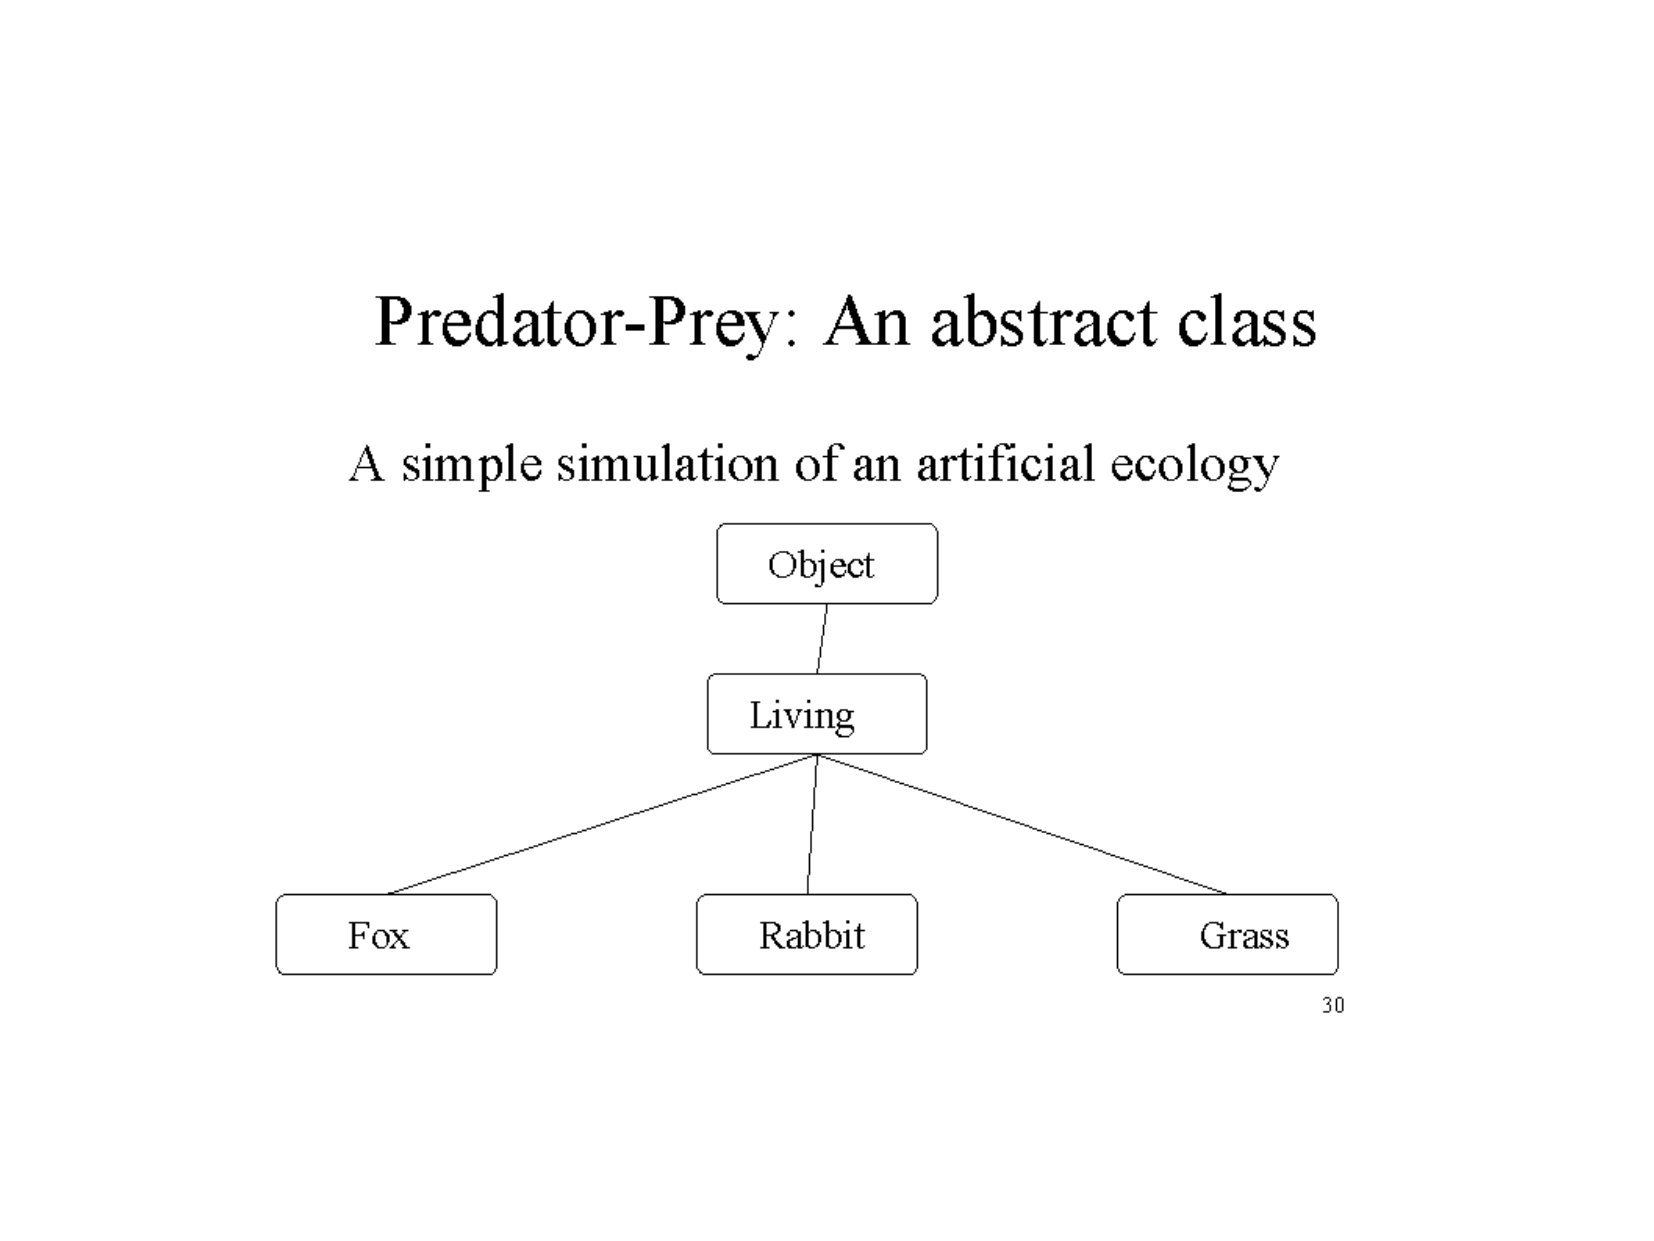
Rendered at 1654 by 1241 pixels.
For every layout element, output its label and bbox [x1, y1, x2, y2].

picture [246, 162, 1447, 1063]
